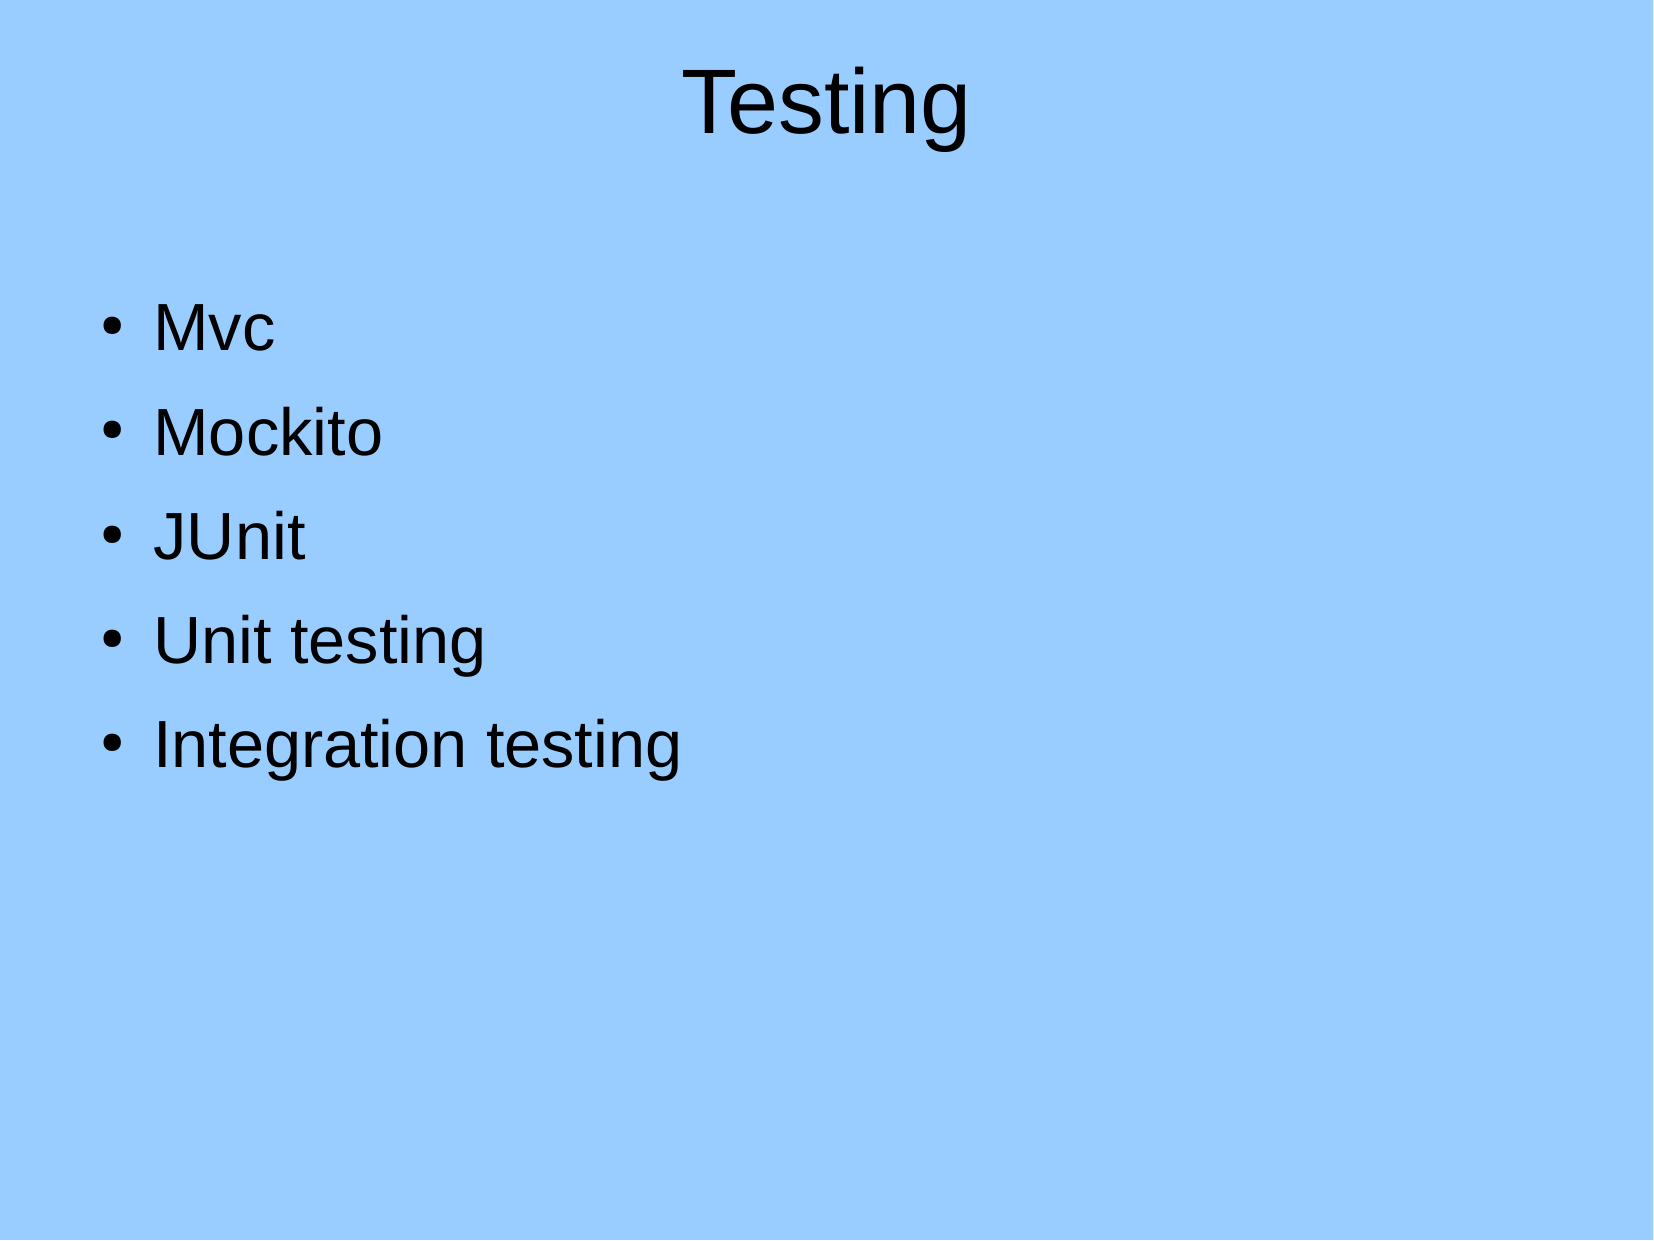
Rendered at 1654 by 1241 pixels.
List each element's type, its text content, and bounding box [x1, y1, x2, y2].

list Mvc Mockito JUnit Unit testing Integration testing [82, 290, 1571, 1109]
title Testing [82, 49, 1571, 257]
